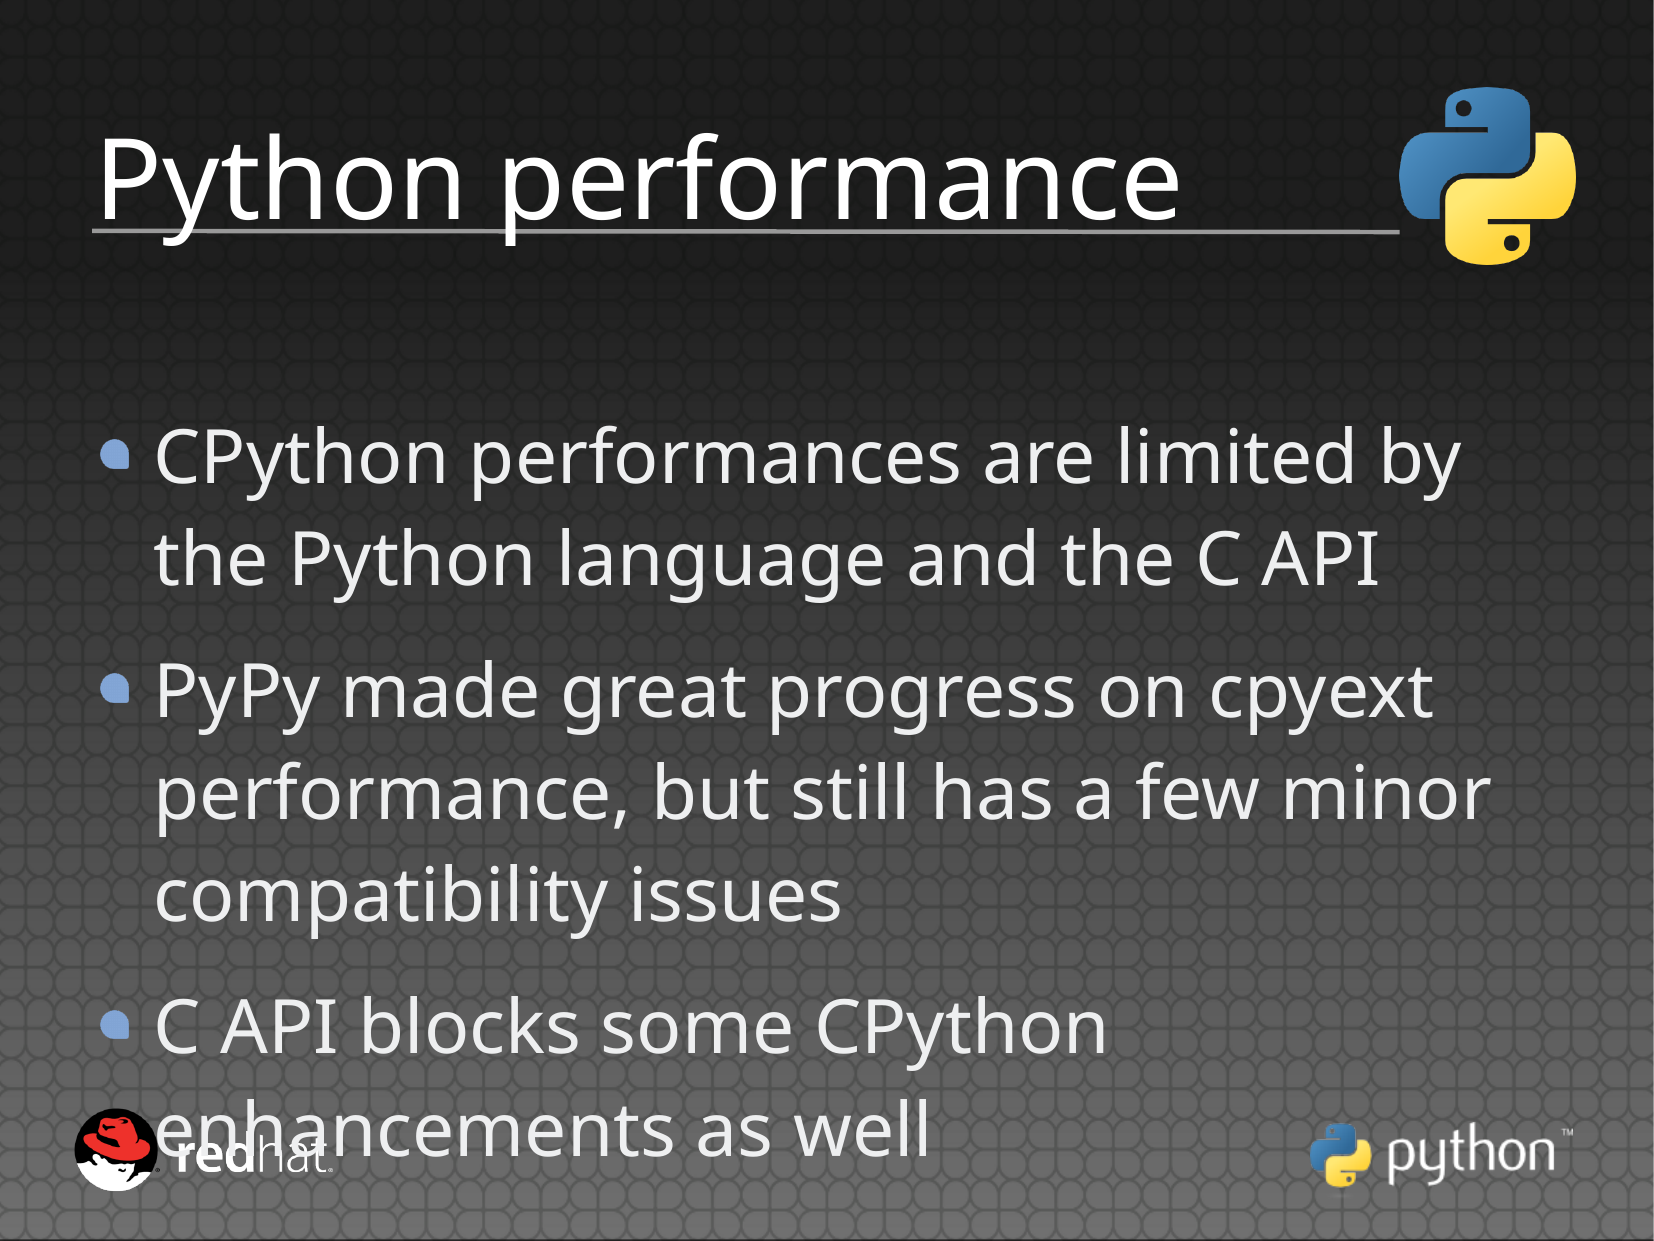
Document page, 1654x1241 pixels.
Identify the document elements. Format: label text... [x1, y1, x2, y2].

list CPython performances are limited by the Python language and the C API PyPy made great progress on cpyext performance, but still has a few minor compatibility issues C API blocks some CPython enhancements as well [82, 403, 1571, 1143]
picture [0, 0, 1654, 1241]
title Python performance [94, 100, 1426, 251]
